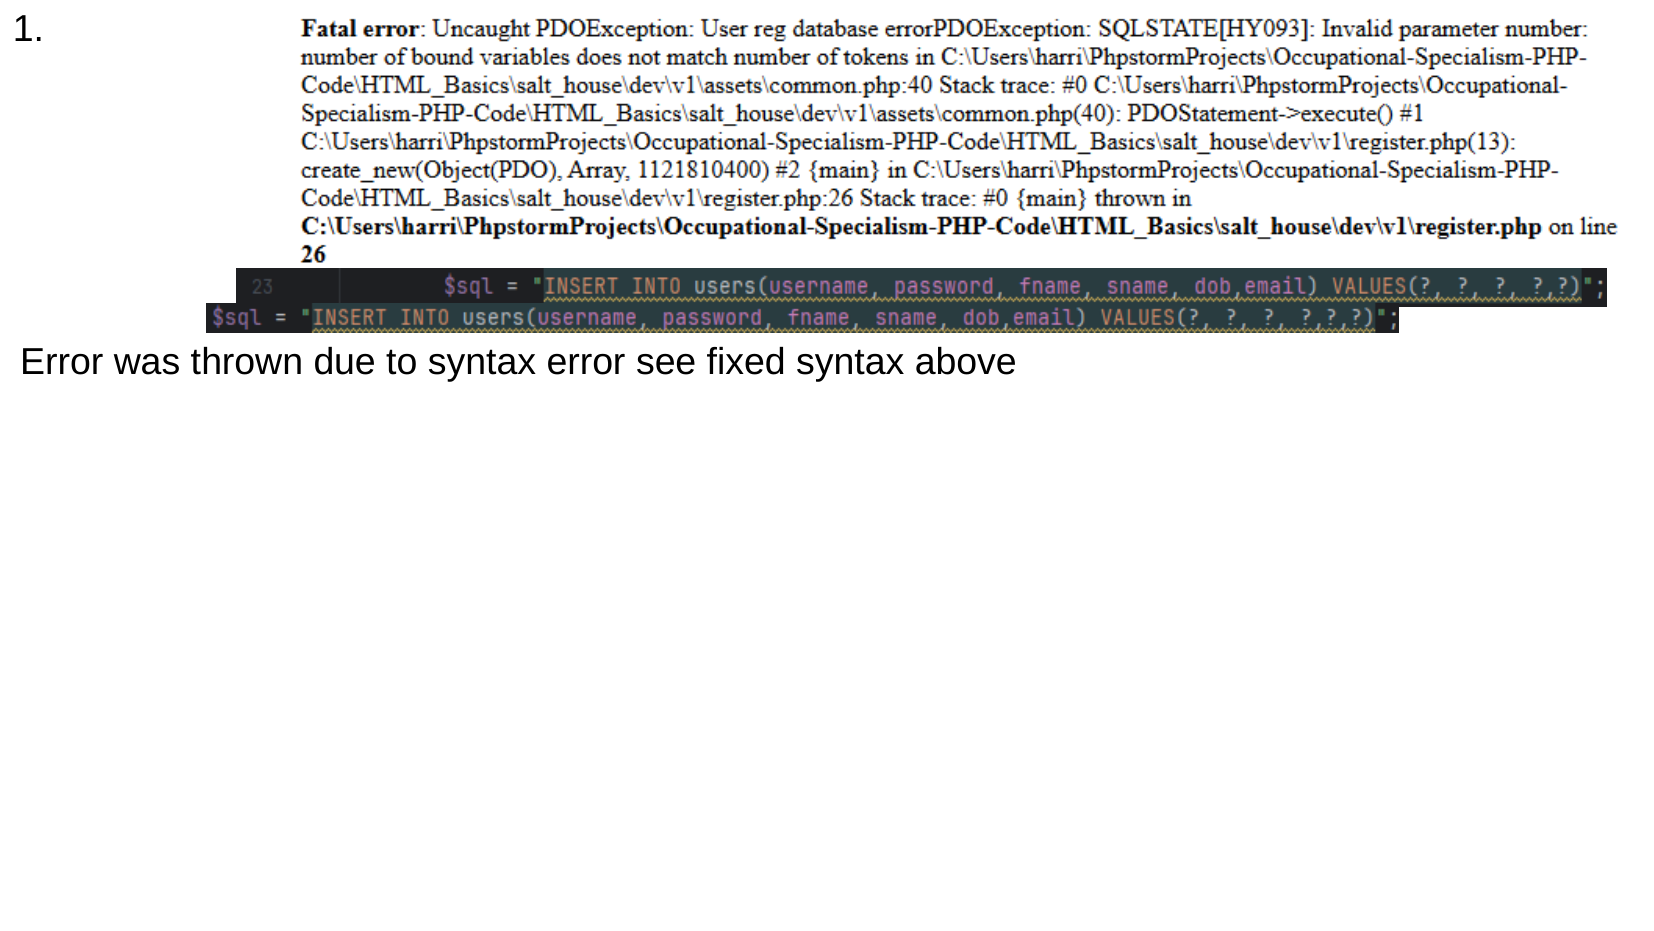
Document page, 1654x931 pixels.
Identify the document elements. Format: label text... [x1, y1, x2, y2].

picture [206, 0, 1627, 333]
text_box Error was thrown due to syntax error see fixed syntax above [5, 332, 1034, 390]
text_box 1. [0, 0, 60, 57]
